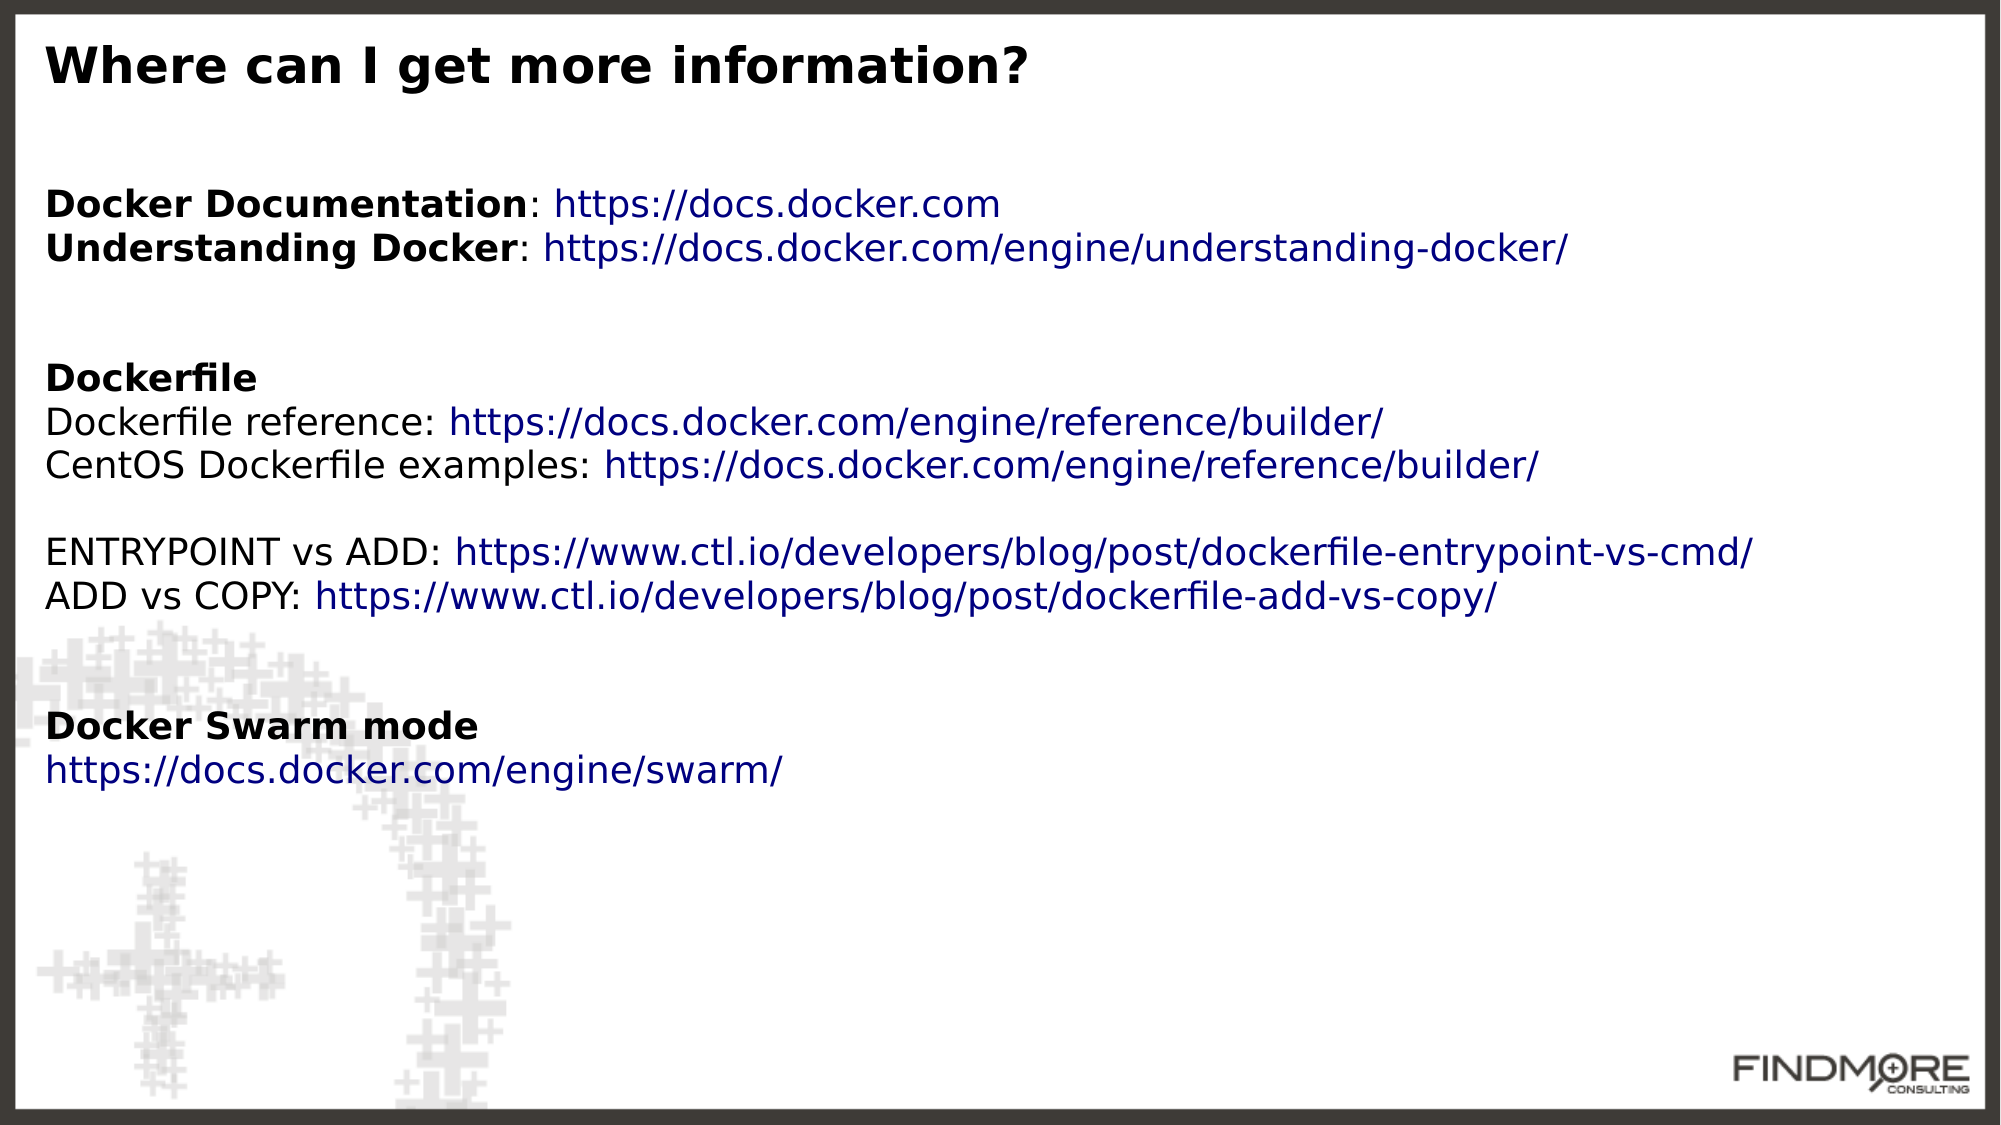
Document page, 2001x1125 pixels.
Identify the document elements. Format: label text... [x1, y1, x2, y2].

text_box Where can I get more information? Docker Documentation: https://docs.docker.com Understanding Docker: https://docs.docker.com/engine/understanding-docker/ Dockerfile Dockerfile reference: https://docs.docker.com/engine/reference/builder/ CentOS Dockerfile examples: https://docs.docker.com/engine/reference/builder/ ENTRYPOINT vs ADD: https://www.ctl.io/developers/blog/post/dockerfile-entrypoint-vs-cmd/ ADD vs COPY: https://www.ctl.io/developers/blog/post/dockerfile-add-vs-copy/ Docker Swarm mode https://docs.docker.com/engine/swarm/ [30, 30, 1951, 1036]
picture [0, 0, 2001, 1125]
